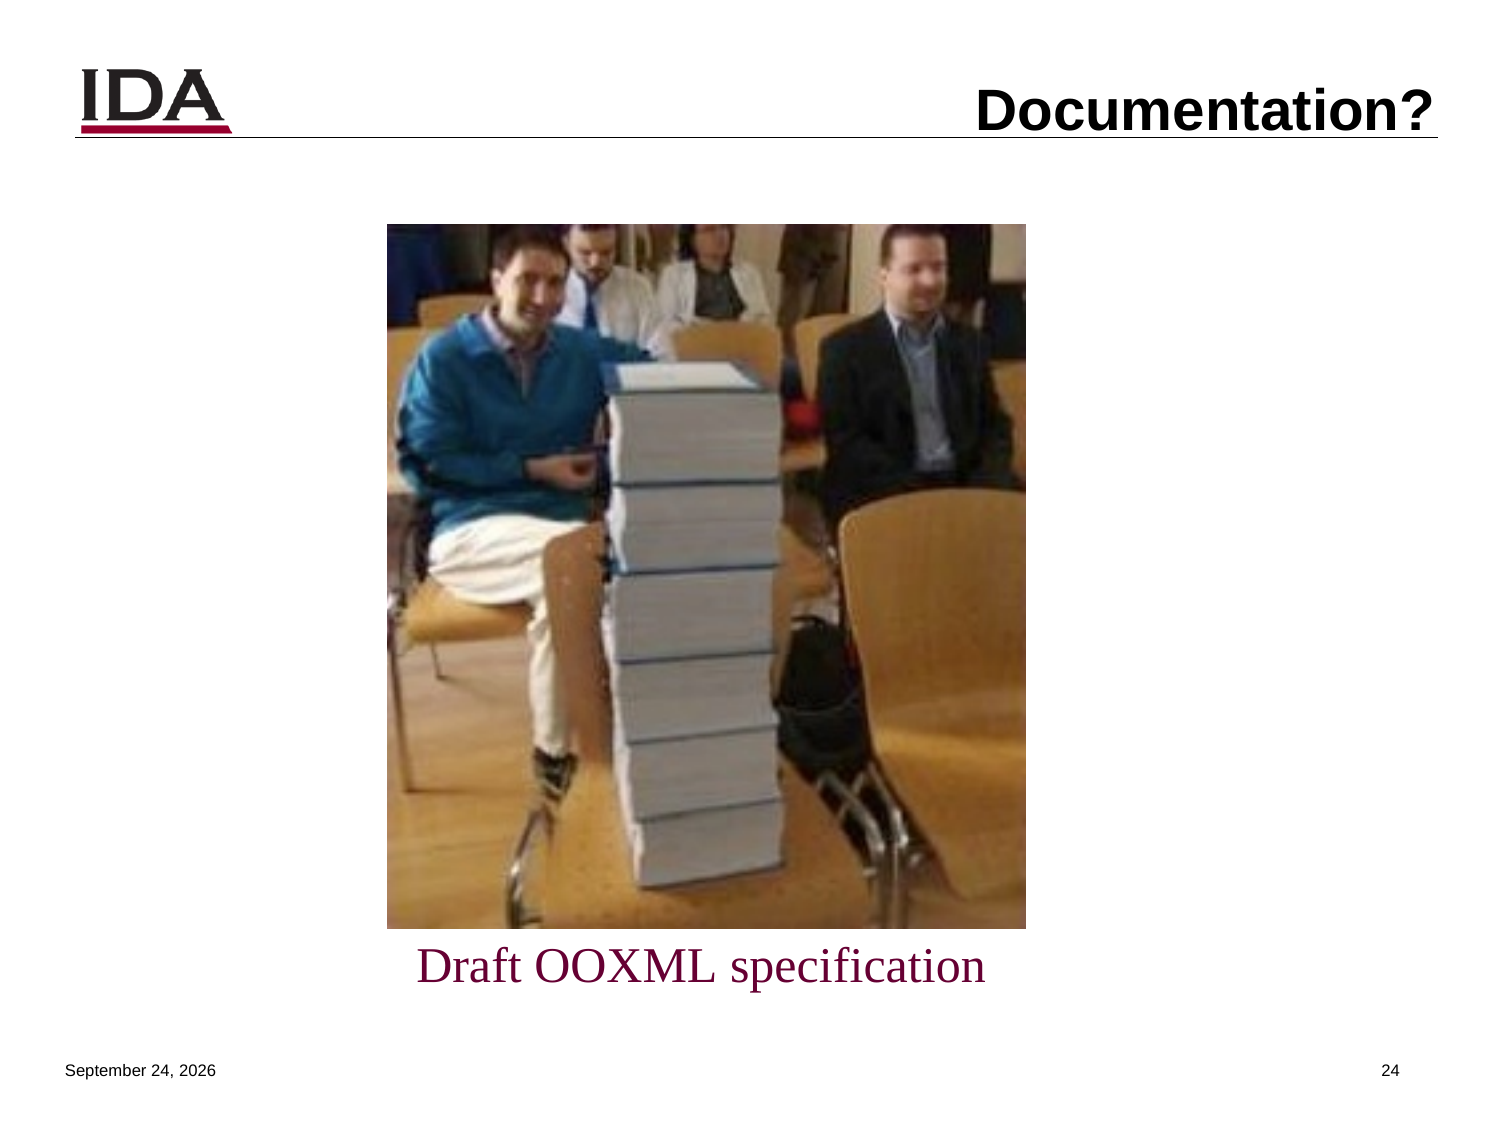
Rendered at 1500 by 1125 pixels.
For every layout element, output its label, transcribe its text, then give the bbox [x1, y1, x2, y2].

text_box <number> [1102, 1012, 1415, 1088]
picture [387, 224, 1026, 929]
picture [77, 65, 233, 138]
title Documentation? [425, 64, 1450, 150]
text_box Draft OOXML specification [401, 924, 1002, 1001]
text_box November 9, 2011 [49, 1012, 363, 1088]
